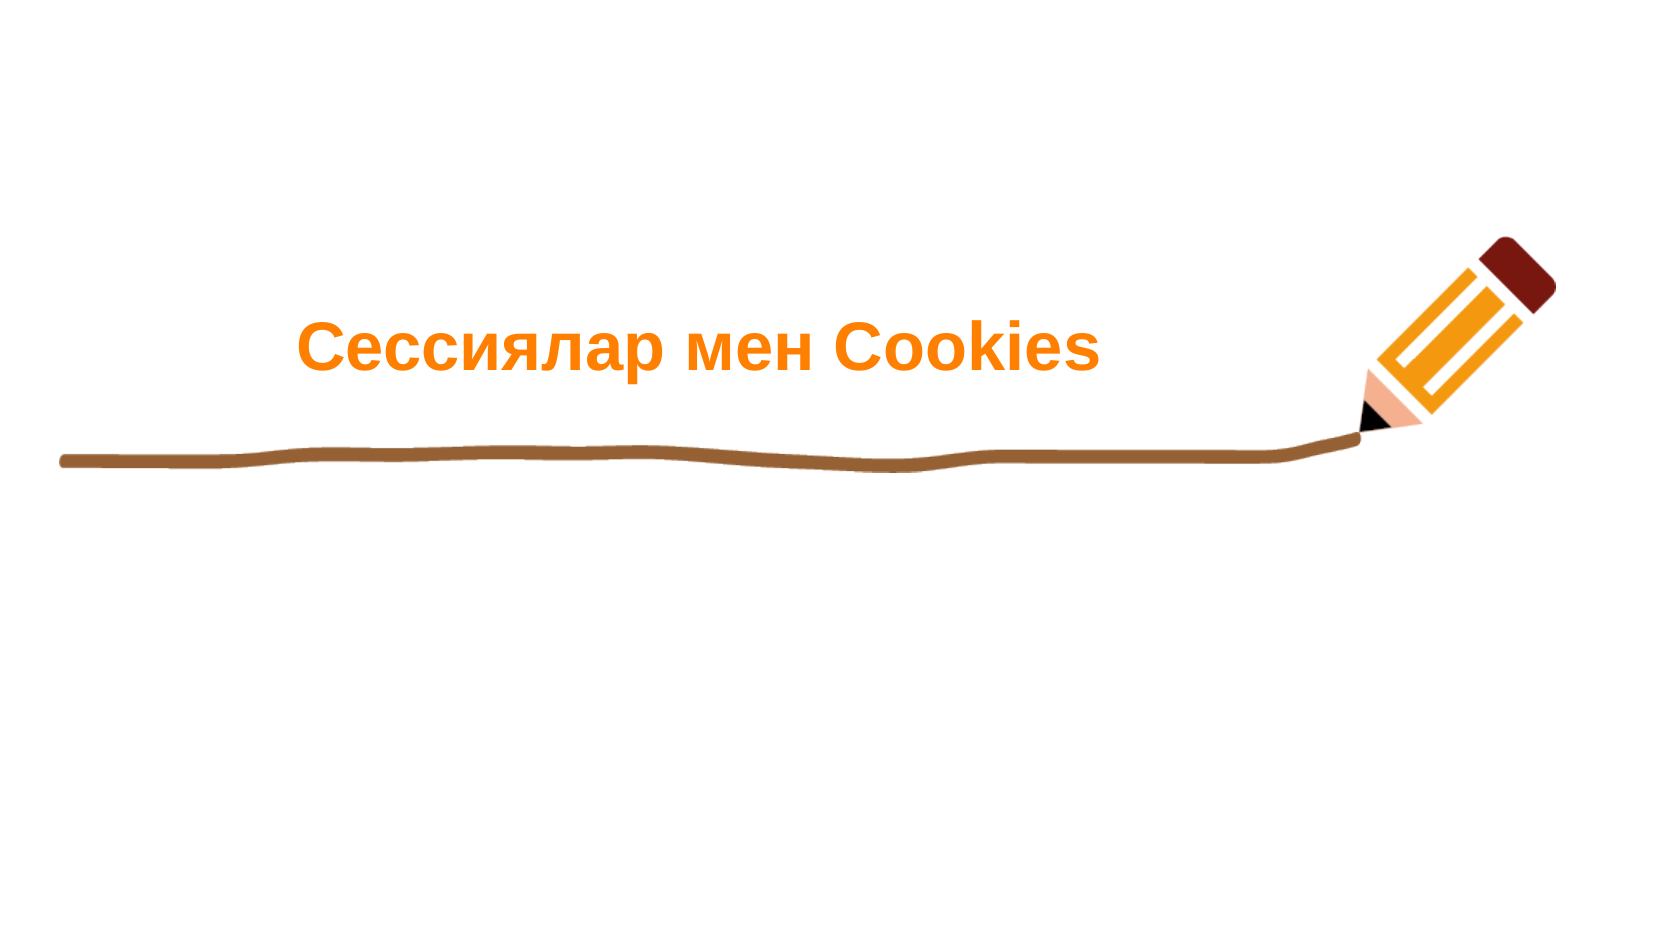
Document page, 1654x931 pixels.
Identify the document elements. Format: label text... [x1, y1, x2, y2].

picture [59, 236, 1556, 473]
title Сессиялар мен Cookies [88, 265, 1329, 429]
